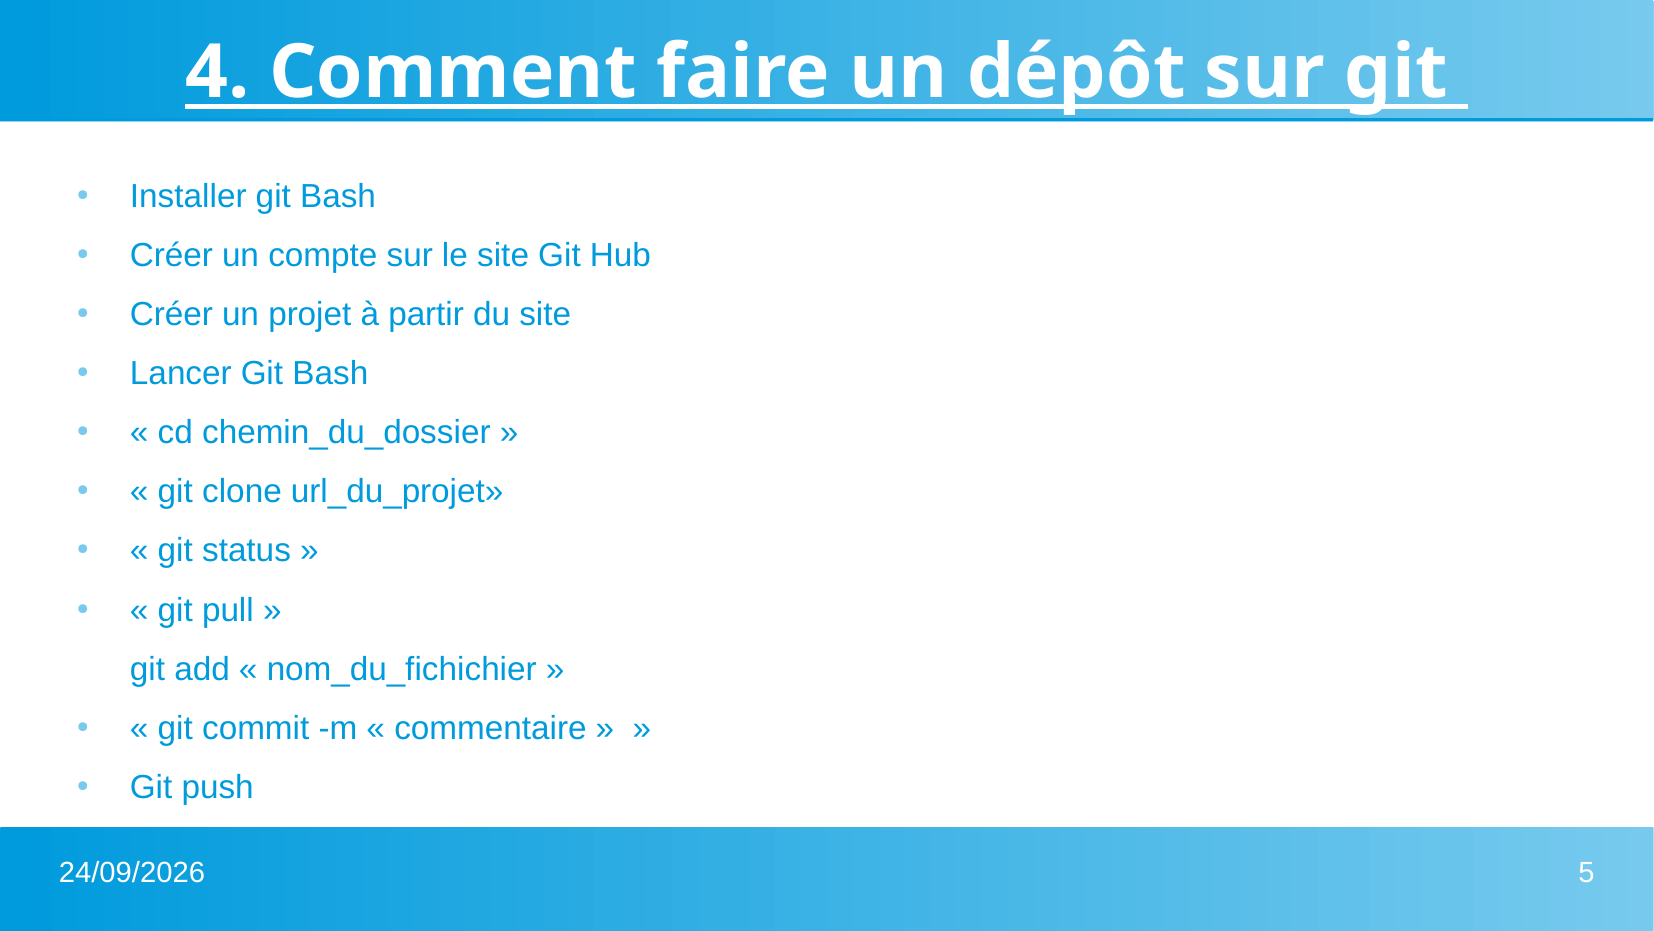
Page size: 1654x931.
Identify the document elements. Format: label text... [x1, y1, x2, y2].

title 4. Comment faire un dépôt sur git [59, 2, 1595, 135]
list Installer git Bash Créer un compte sur le site Git Hub Créer un projet à partir du site Lancer Git Bash « cd chemin_du_dossier » « git clone url_du_projet» « git status » « git pull » git add « nom_du_fichichier » « git commit -m « commentaire » » Git push [59, 177, 1595, 768]
